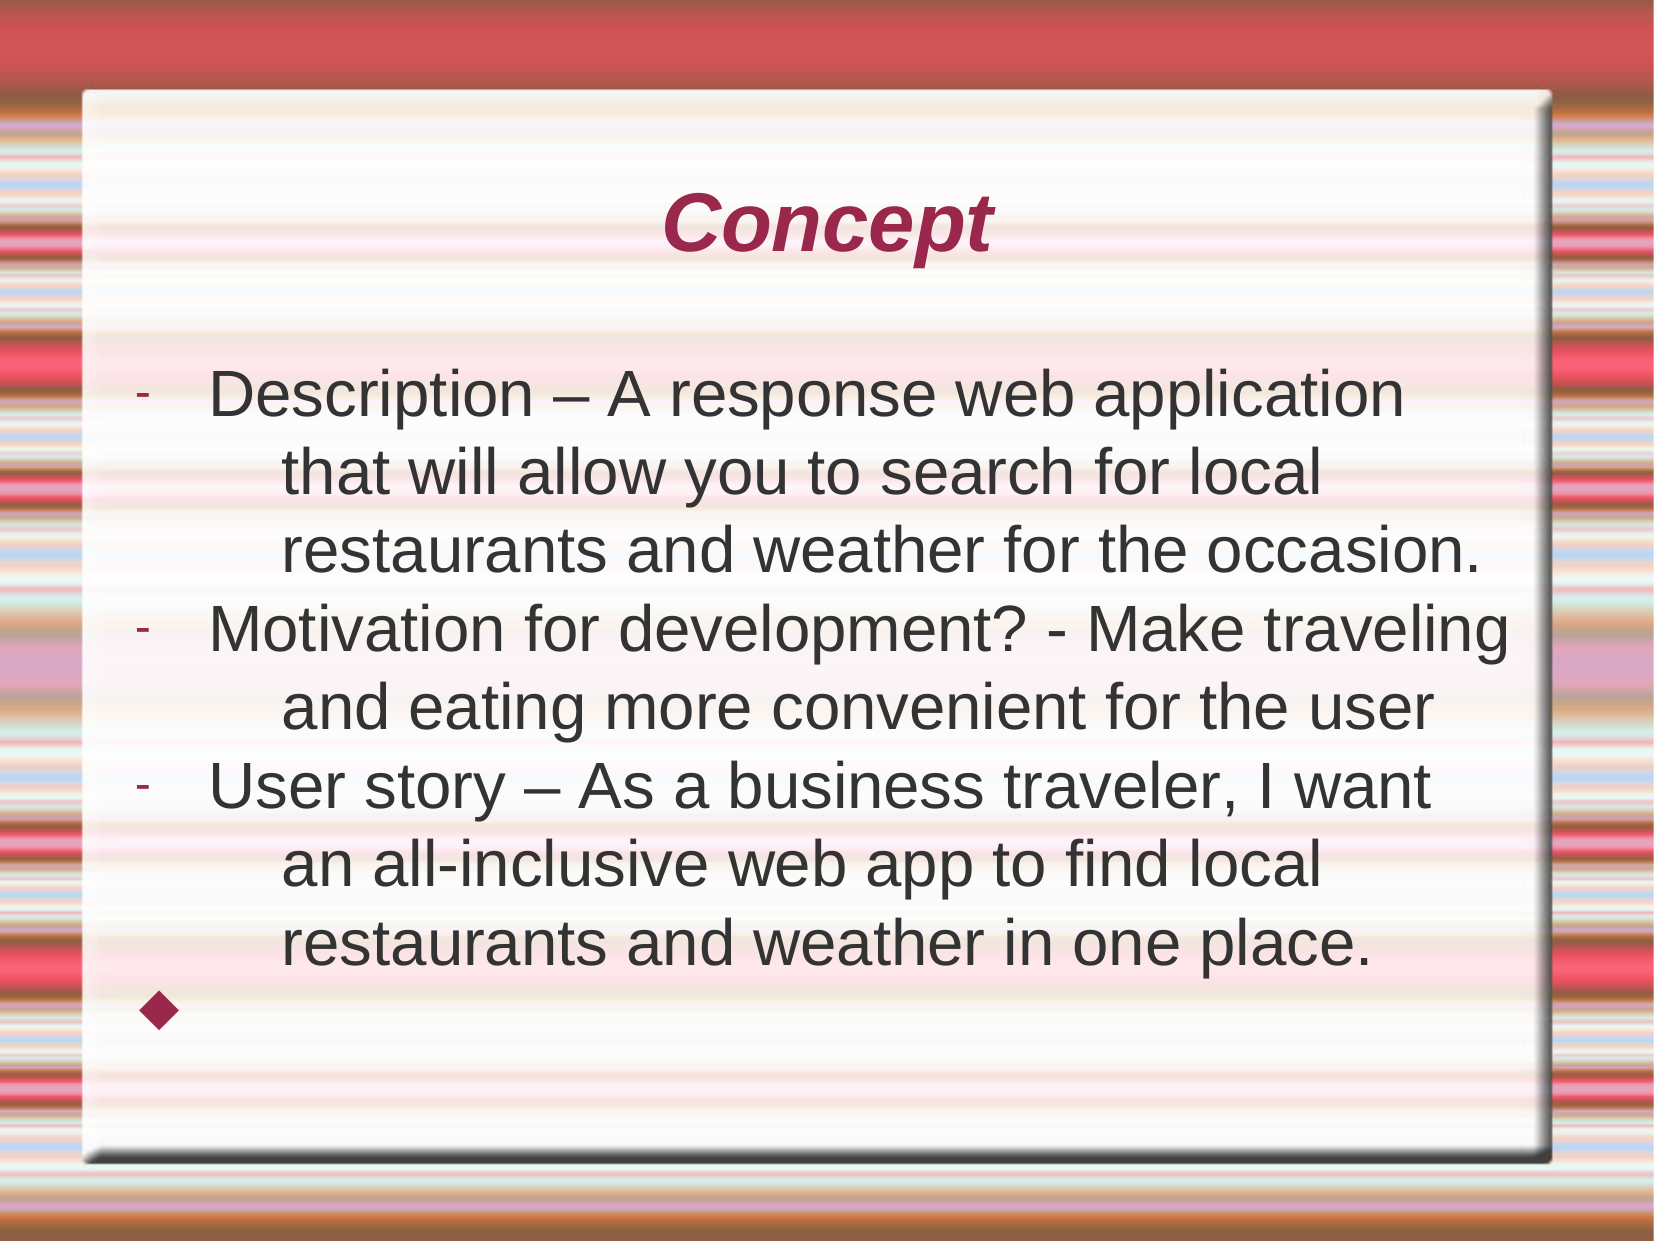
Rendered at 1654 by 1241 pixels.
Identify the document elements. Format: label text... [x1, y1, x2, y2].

title Concept [121, 114, 1534, 322]
list Description – A response web application that will allow you to search for local restaurants and weather for the occasion. Motivation for development? - Make traveling and eating more convenient for the user User story – As a business traveler, I want an all-inclusive web app to find local restaurants and weather in one place. [134, 350, 1516, 1132]
